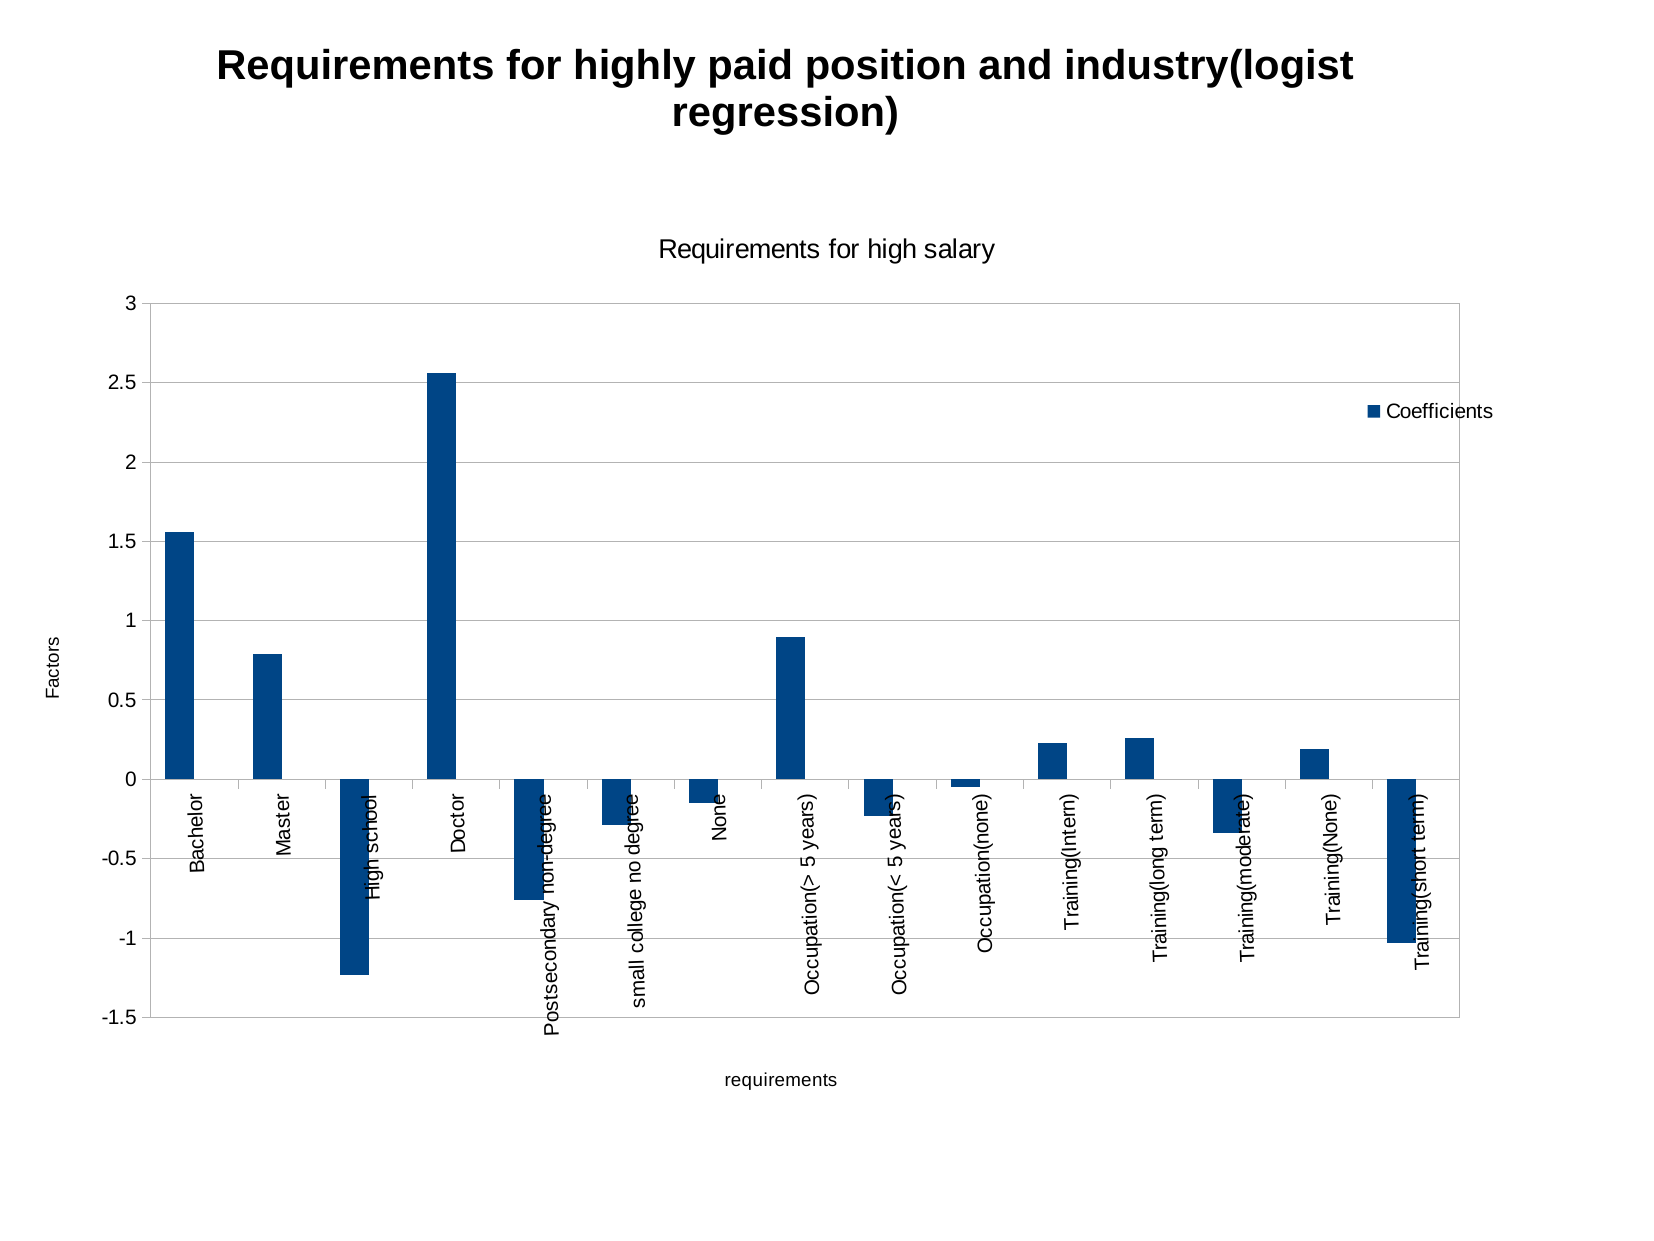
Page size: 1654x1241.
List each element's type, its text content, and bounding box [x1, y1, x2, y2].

title Requirements for highly paid position and industry(logist regression) [118, 35, 1453, 142]
chart [9, 200, 1646, 1123]
